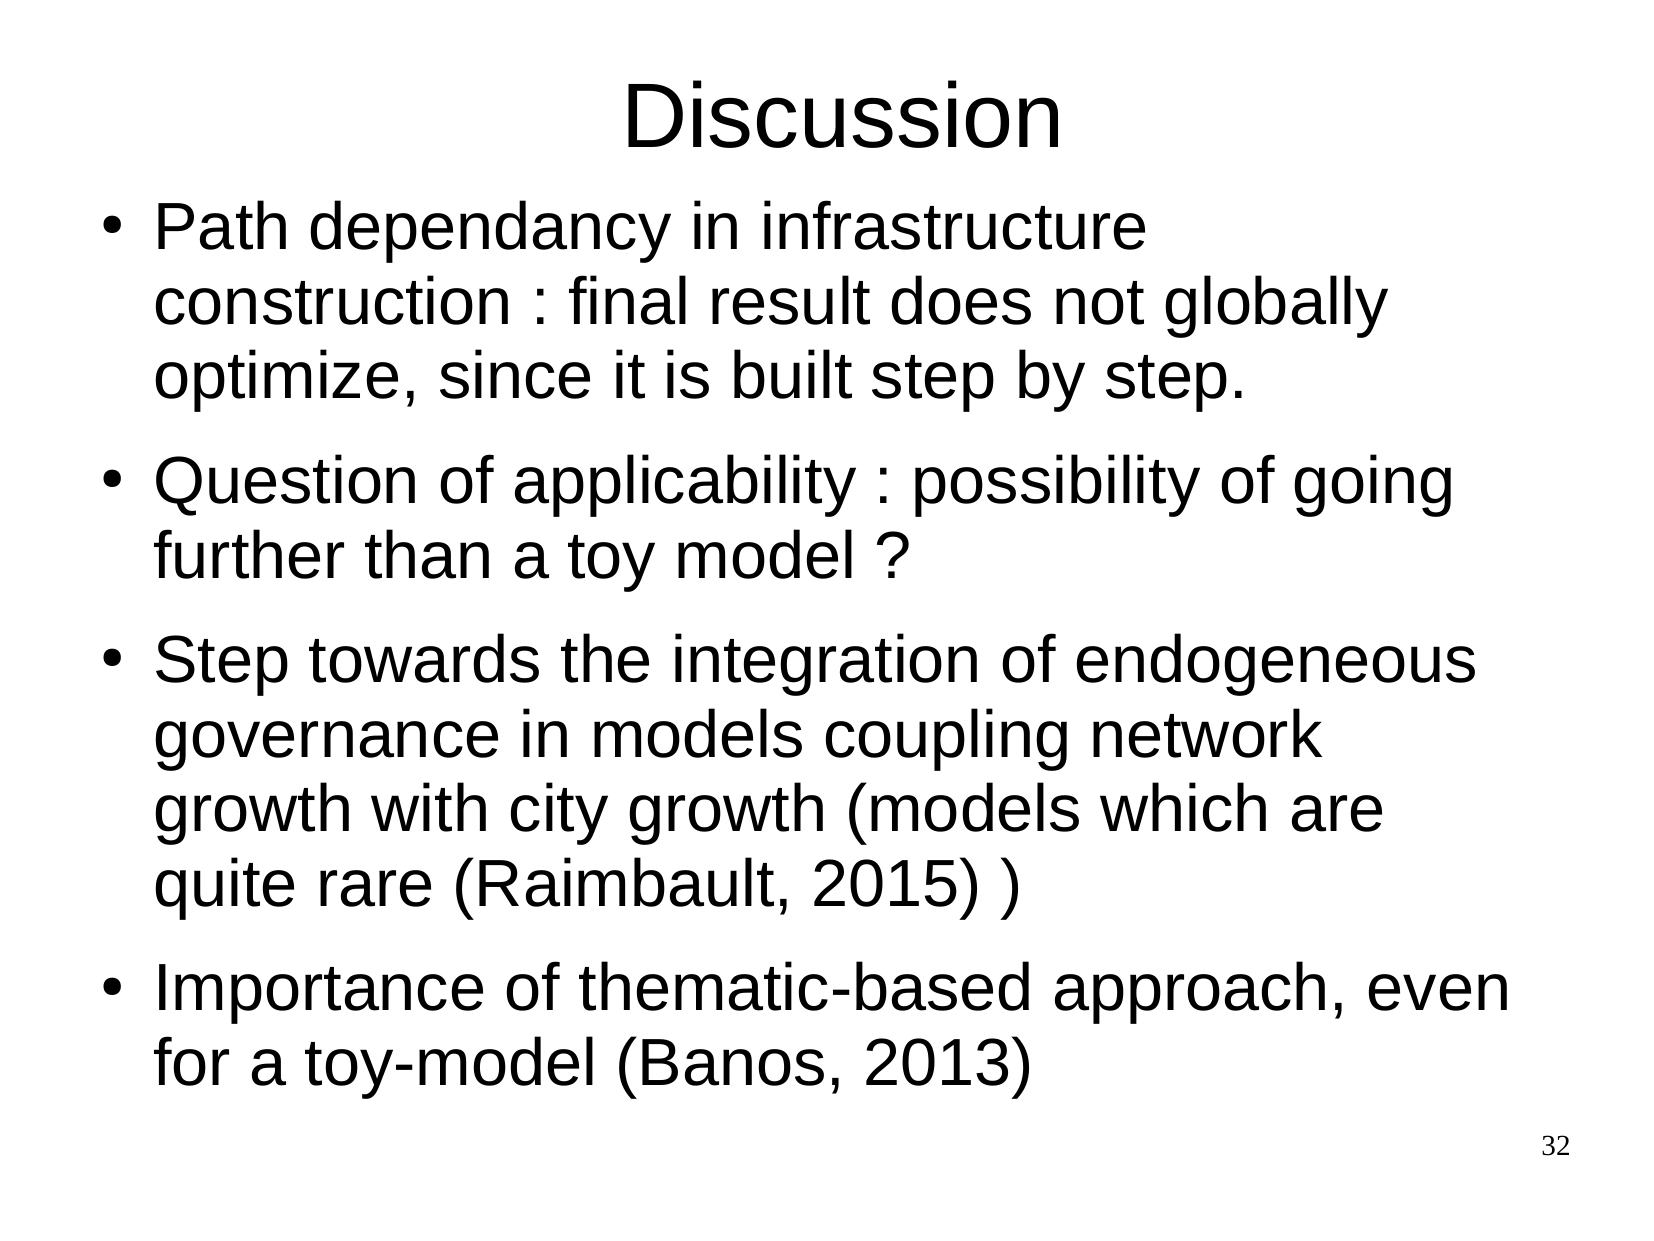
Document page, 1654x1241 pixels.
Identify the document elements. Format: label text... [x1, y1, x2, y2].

title Discussion [82, 11, 1571, 219]
list Path dependancy in infrastructure construction : final result does not globally optimize, since it is built step by step. Question of applicability : possibility of going further than a toy model ? Step towards the integration of endogeneous governance in models coupling network growth with city growth (models which are quite rare (Raimbault, 2015) ) Importance of thematic-based approach, even for a toy-model (Banos, 2013) [82, 188, 1538, 909]
